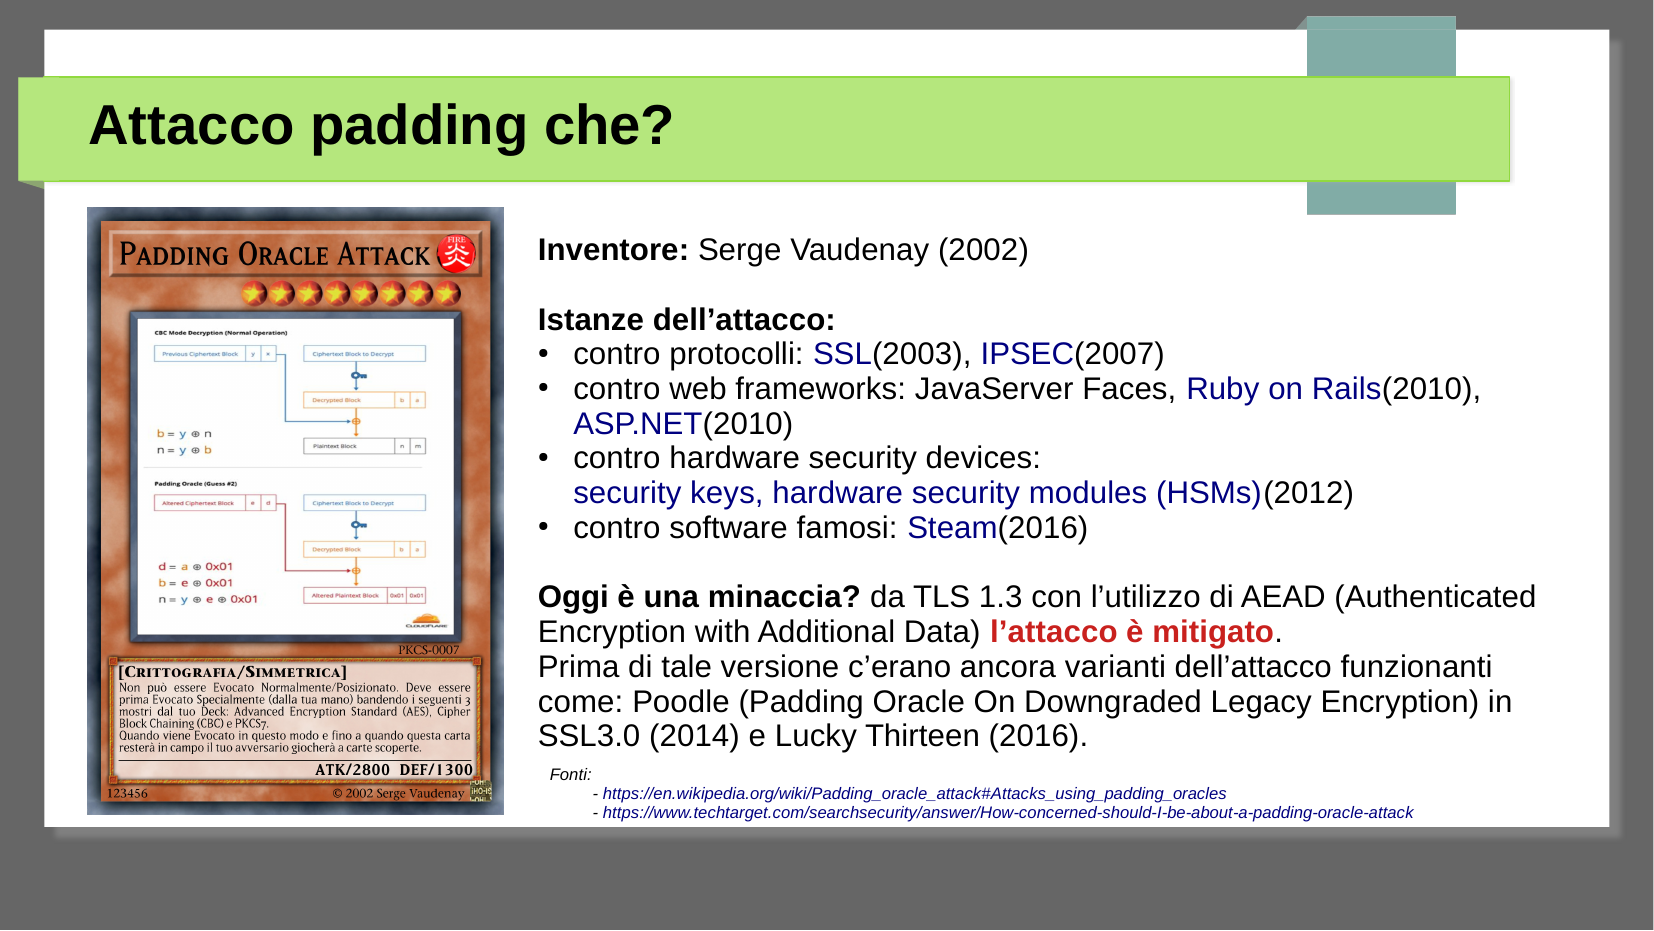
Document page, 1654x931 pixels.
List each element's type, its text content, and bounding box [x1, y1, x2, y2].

title Attacco padding che? [88, 73, 1506, 178]
text_box Fonti: - https://en.wikipedia.org/wiki/Padding_oracle_attack#Attacks_using_padding_oracles - https://www.techtarget.com/searchsecurity/answer/How-concerned-should-I-be-about-a-padding-oracle-attack [535, 757, 1613, 866]
picture [87, 207, 504, 816]
text_box Inventore: Serge Vaudenay (2002) Istanze dell’attacco: contro protocolli: SSL(2003), IPSEC(2007) contro web frameworks: JavaServer Faces, Ruby on Rails(2010), ASP.NET(2010) contro hardware security devices: security keys, hardware security modules (HSMs)(2012) contro software famosi: Steam(2016) Oggi è una minaccia? da TLS 1.3 con l’utilizzo di AEAD (Authenticated Encryption with Additional Data) l’attacco è mitigato. Prima di tale versione c’erano ancora varianti dell’attacco funzionanti come: Poodle (Padding Oracle On Downgraded Legacy Encryption) in SSL3.0 (2014) e Lucky Thirteen (2016). [523, 225, 1576, 761]
